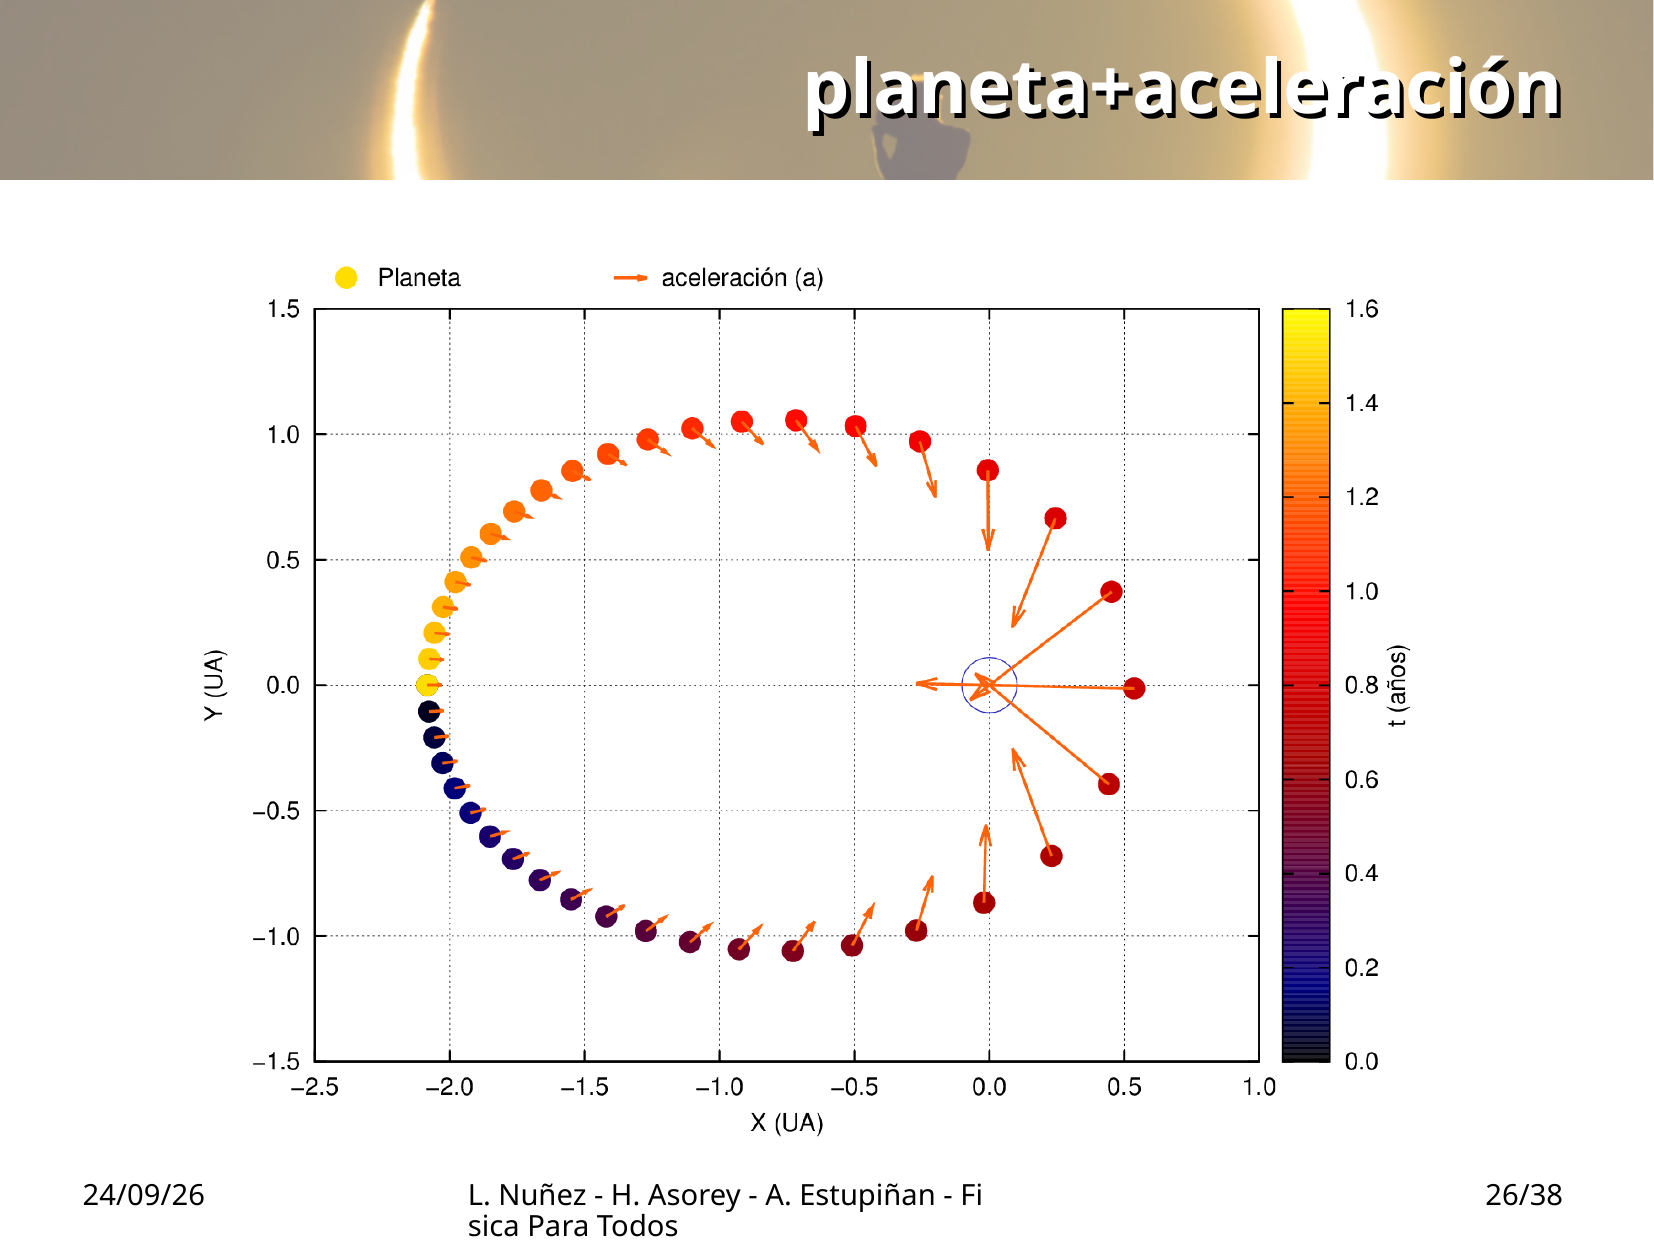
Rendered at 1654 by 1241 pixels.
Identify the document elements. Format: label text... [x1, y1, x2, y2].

picture [194, 254, 1459, 1141]
title planeta+aceleración [75, 19, 1564, 151]
picture [0, 0, 1654, 180]
